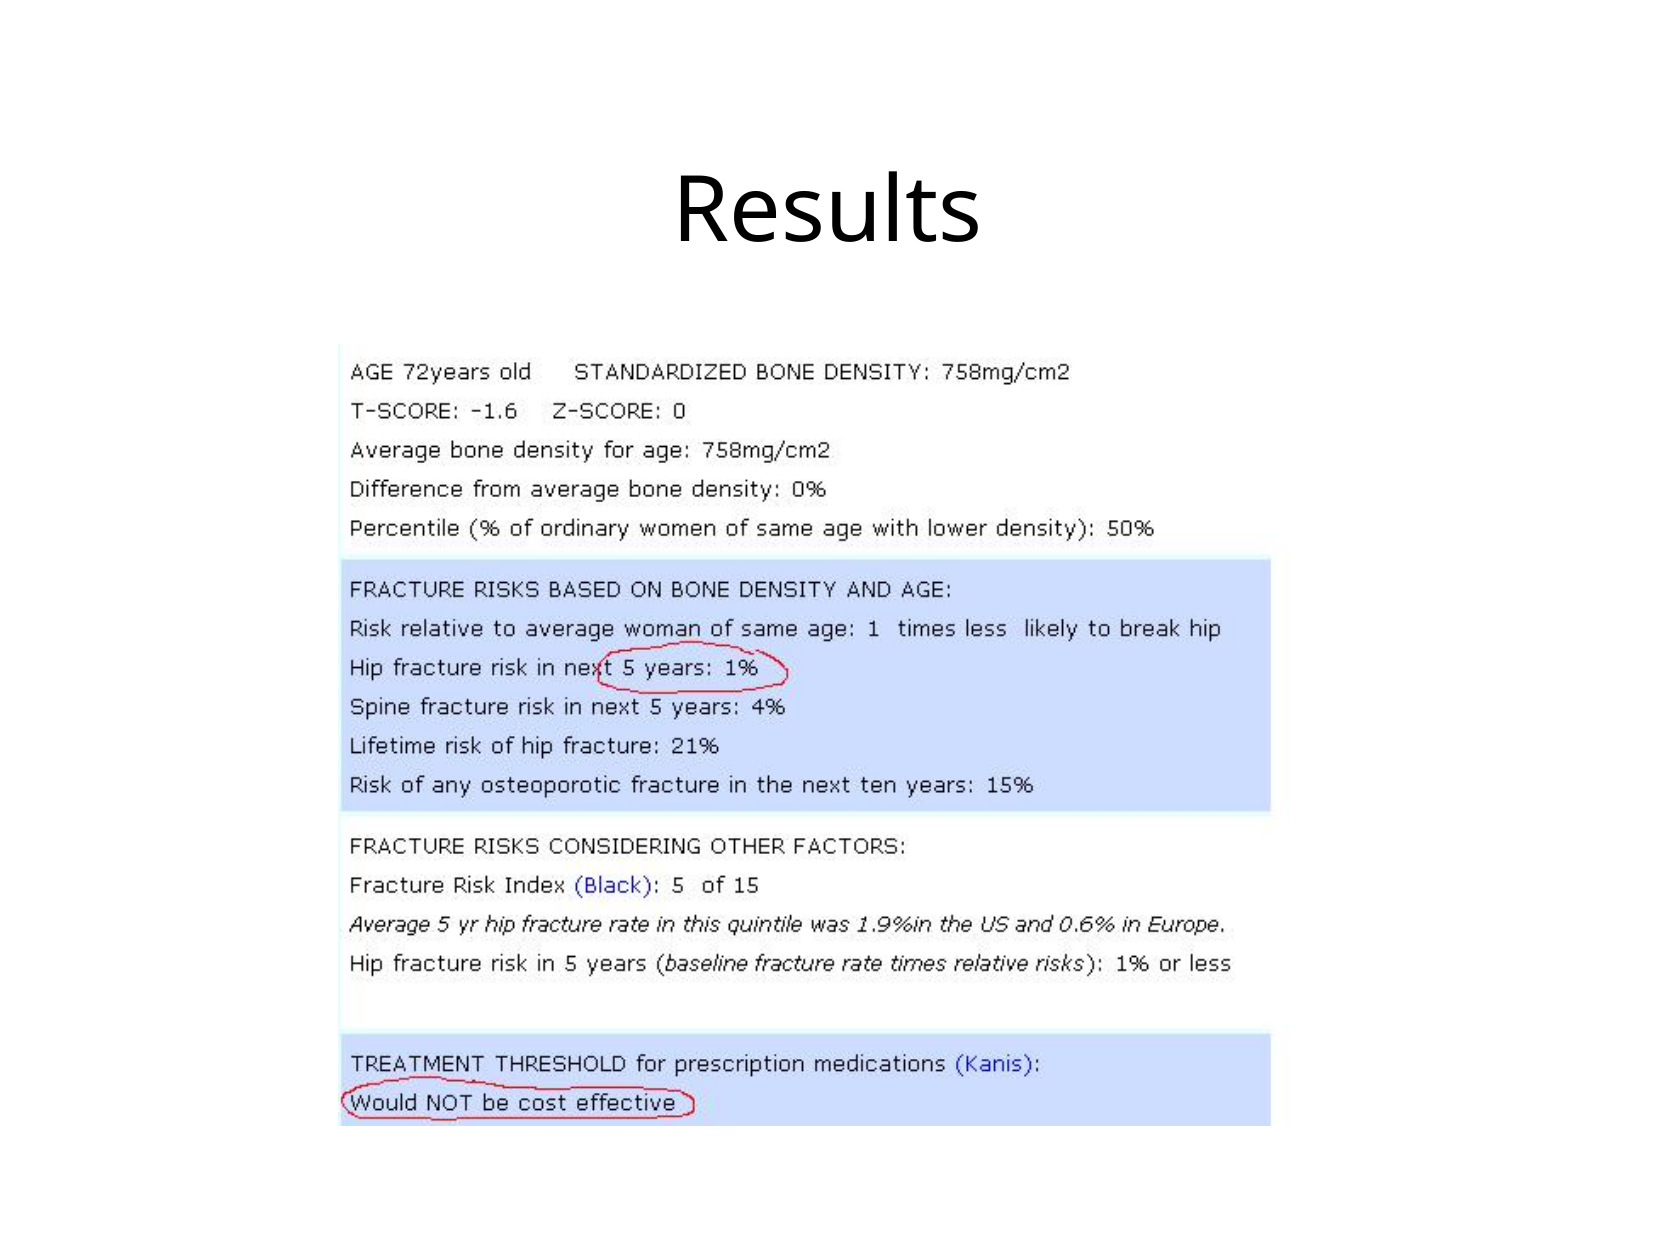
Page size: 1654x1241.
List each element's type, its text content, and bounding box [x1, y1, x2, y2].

chart [338, 344, 1317, 1126]
title Results [121, 155, 1534, 258]
